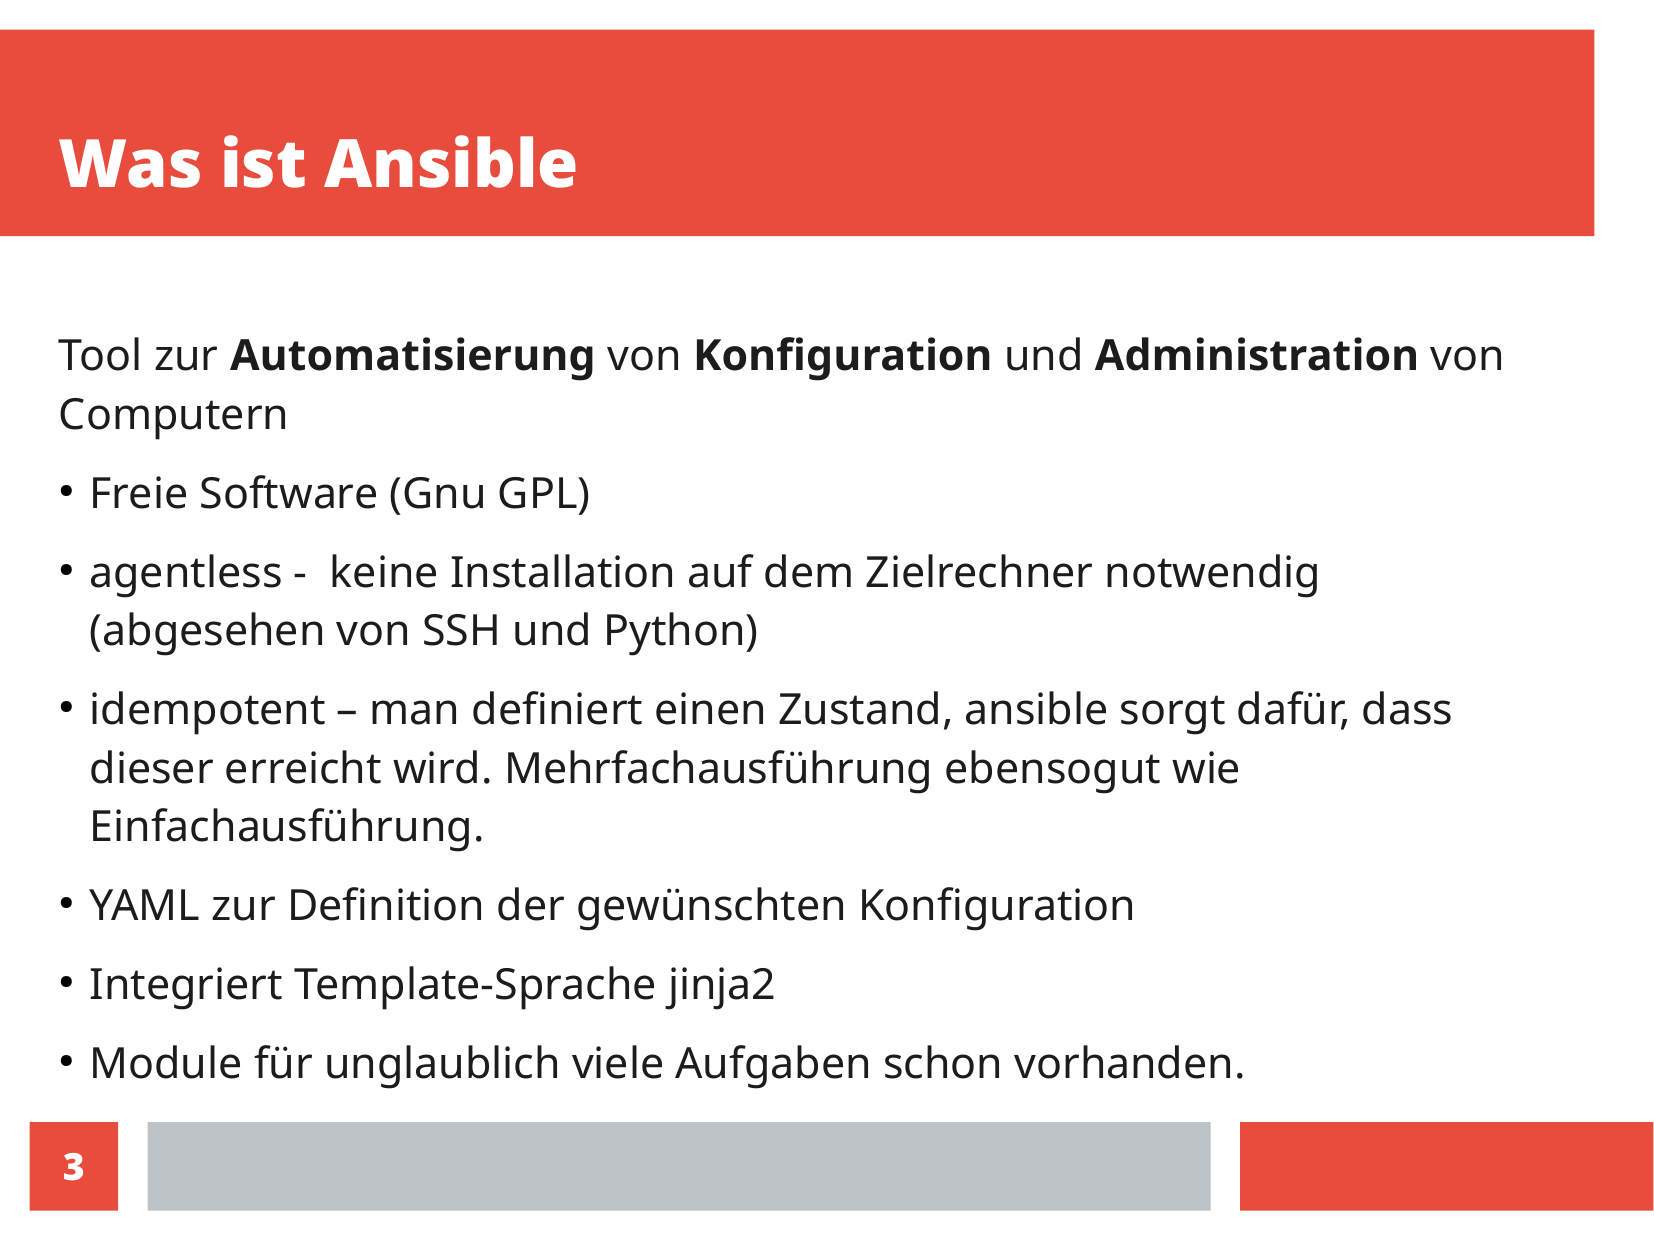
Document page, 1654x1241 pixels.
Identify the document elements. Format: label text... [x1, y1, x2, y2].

list Tool zur Automatisierung von Konfiguration und Administration von Computern Freie Software (Gnu GPL) agentless - keine Installation auf dem Zielrechner notwendig (abgesehen von SSH und Python) idempotent – man definiert einen Zustand, ansible sorgt dafür, dass dieser erreicht wird. Mehrfachausführung ebensogut wie Einfachausführung. YAML zur Definition der gewünschten Konfiguration Integriert Template-Sprache jinja2 Module für unglaublich viele Aufgaben schon vorhanden. [59, 324, 1565, 1093]
title Was ist Ansible [59, 59, 1595, 207]
